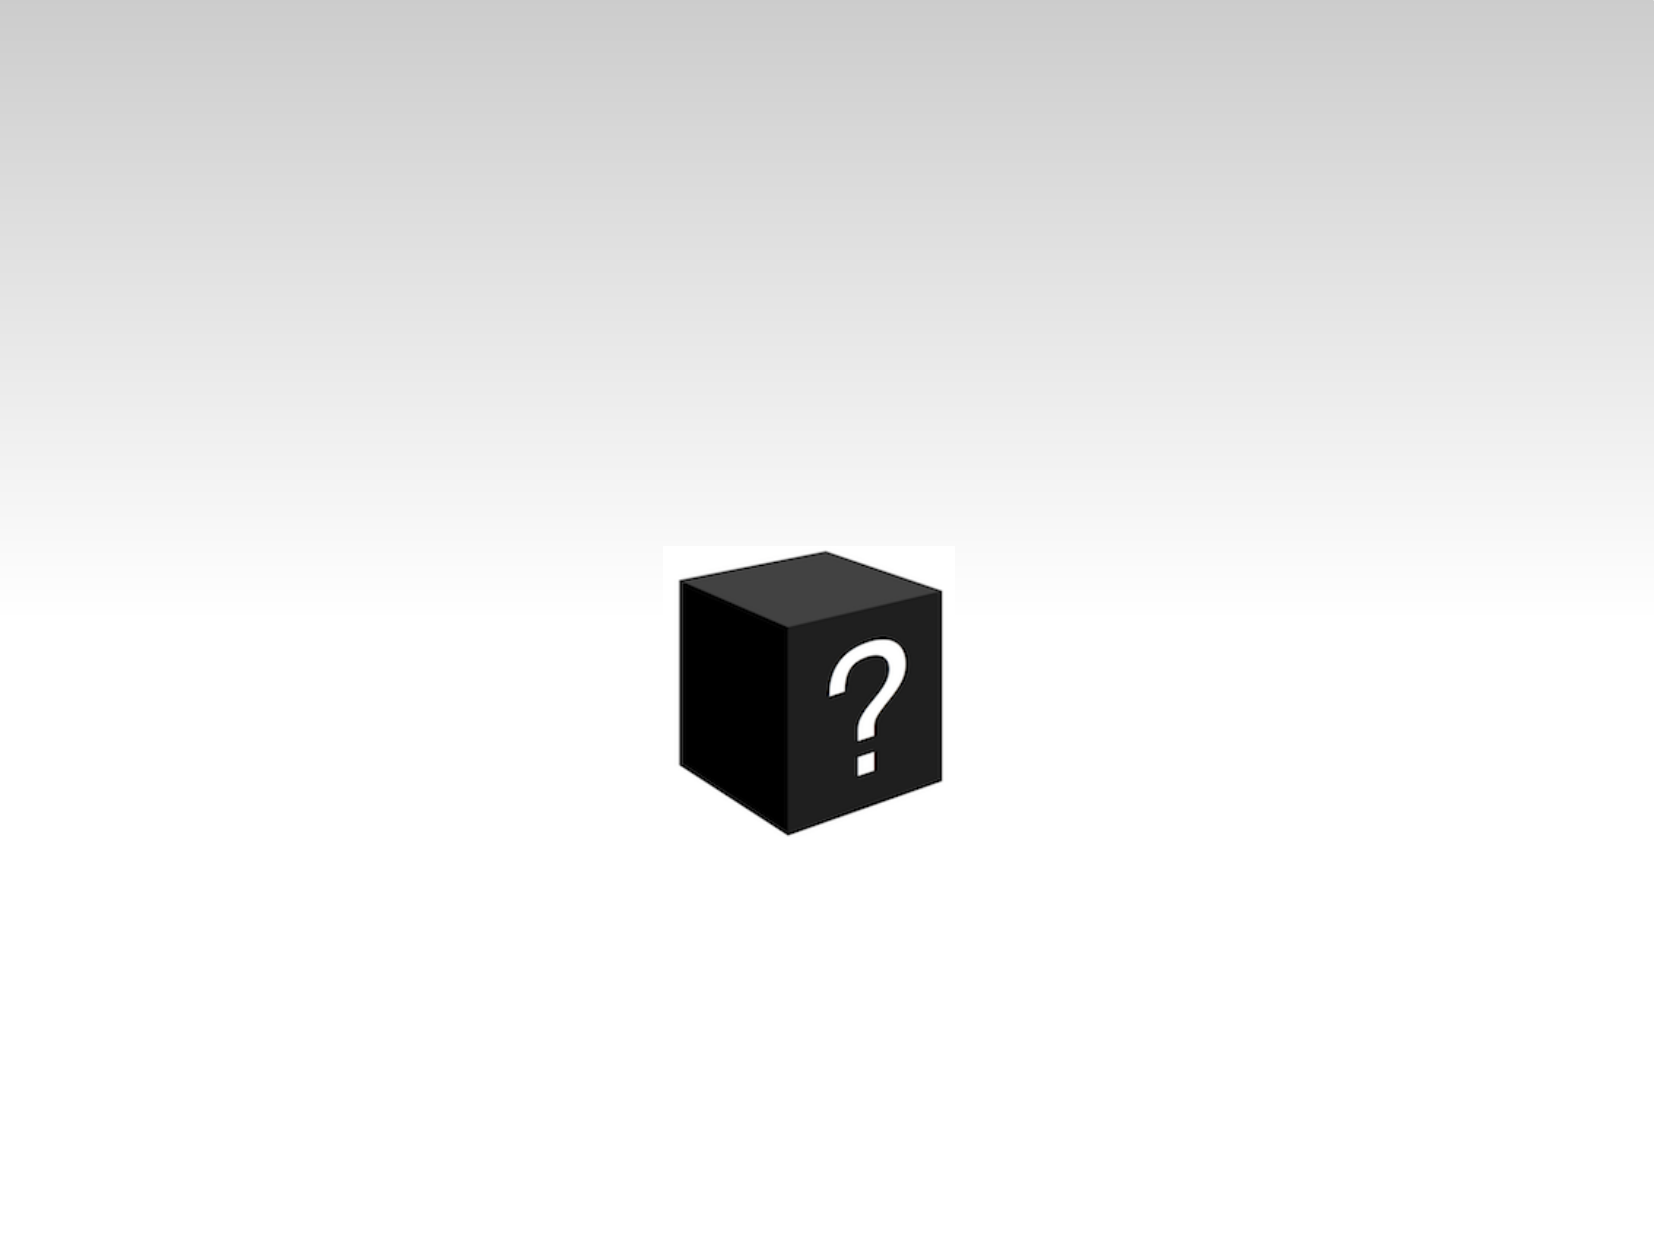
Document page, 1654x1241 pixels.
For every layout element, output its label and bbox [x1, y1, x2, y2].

picture [663, 546, 955, 838]
